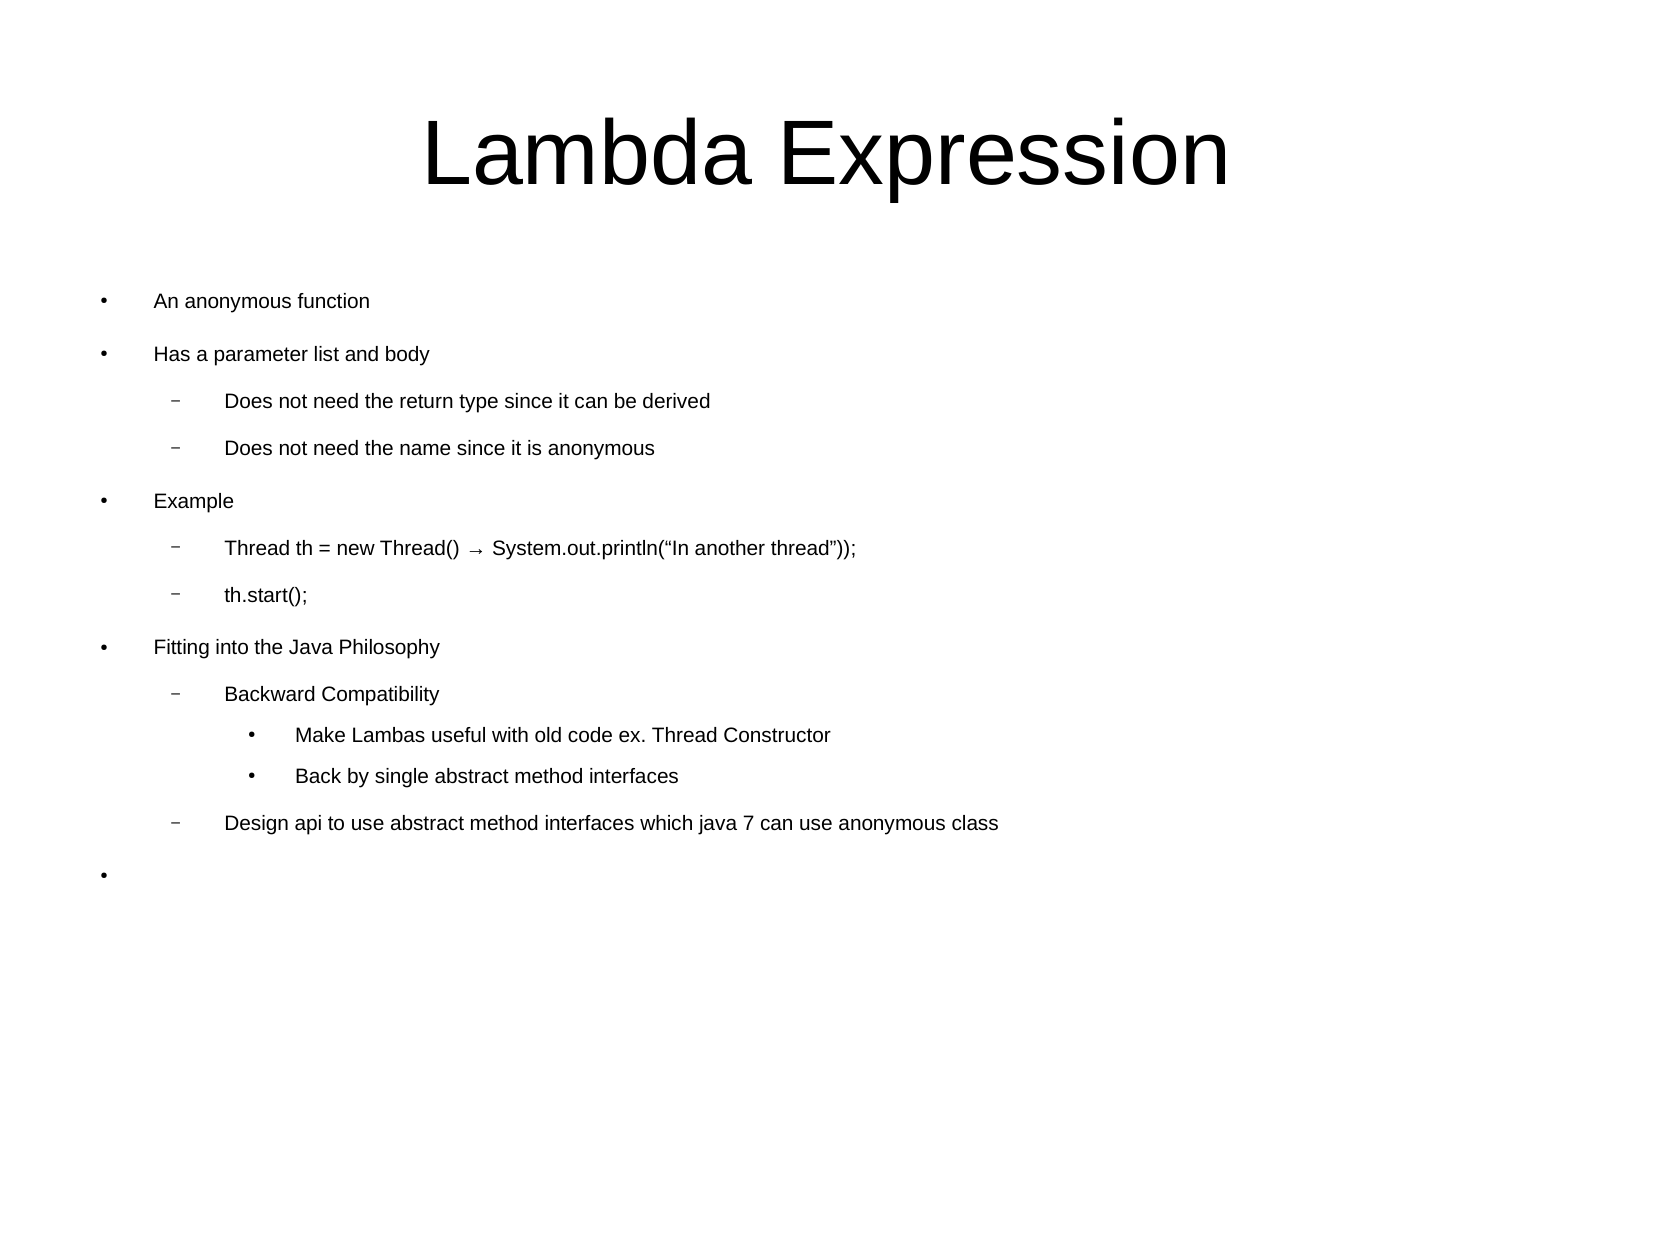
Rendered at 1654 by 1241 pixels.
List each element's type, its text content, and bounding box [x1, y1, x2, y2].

title Lambda Expression [82, 49, 1571, 257]
list An anonymous function Has a parameter list and body Does not need the return type since it can be derived Does not need the name since it is anonymous Example Thread th = new Thread() → System.out.println(“In another thread”)); th.start(); Fitting into the Java Philosophy Backward Compatibility Make Lambas useful with old code ex. Thread Constructor Back by single abstract method interfaces Design api to use abstract method interfaces which java 7 can use anonymous class [82, 290, 1571, 1216]
